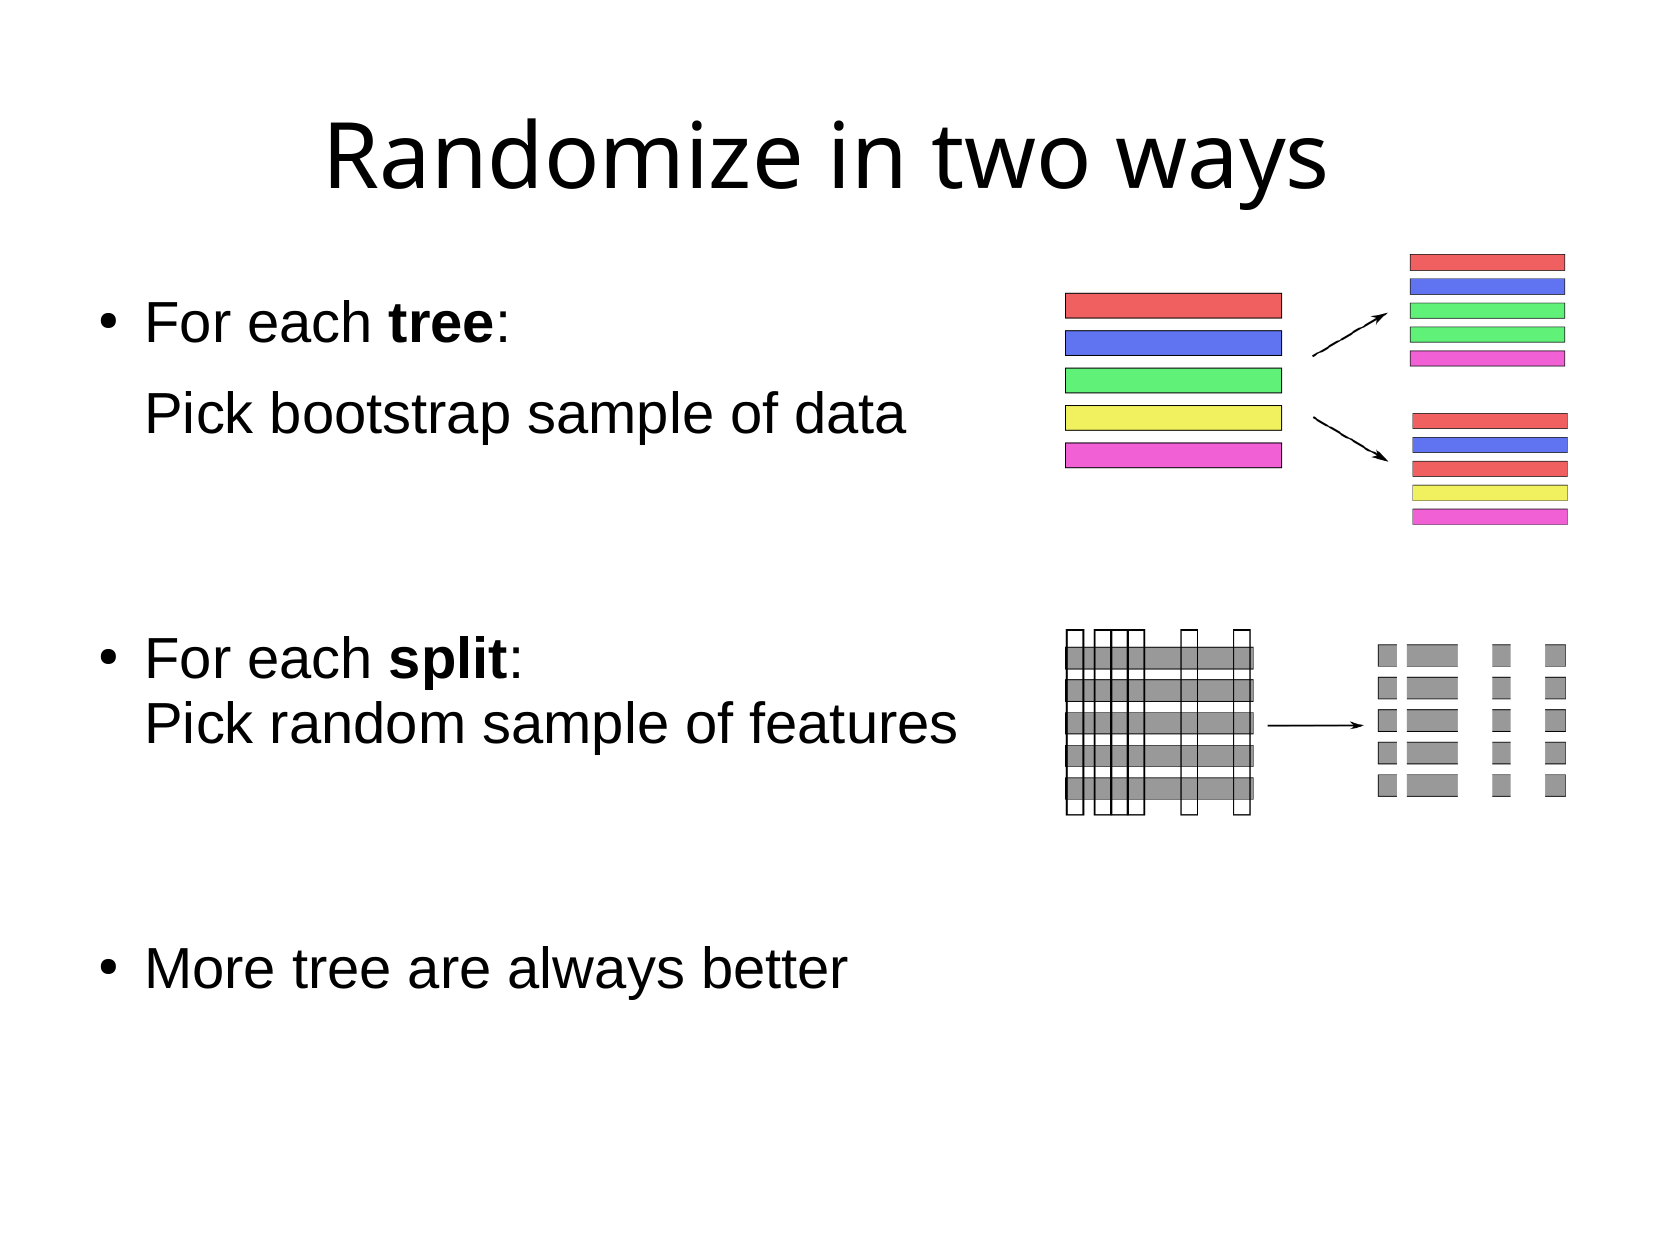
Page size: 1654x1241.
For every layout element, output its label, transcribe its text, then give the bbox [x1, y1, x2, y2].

picture [1065, 254, 1568, 526]
picture [1065, 629, 1566, 816]
list For each tree: Pick bootstrap sample of data For each split: Pick random sample of features More tree are always better [82, 290, 1571, 1010]
title Randomize in two ways [82, 49, 1571, 257]
